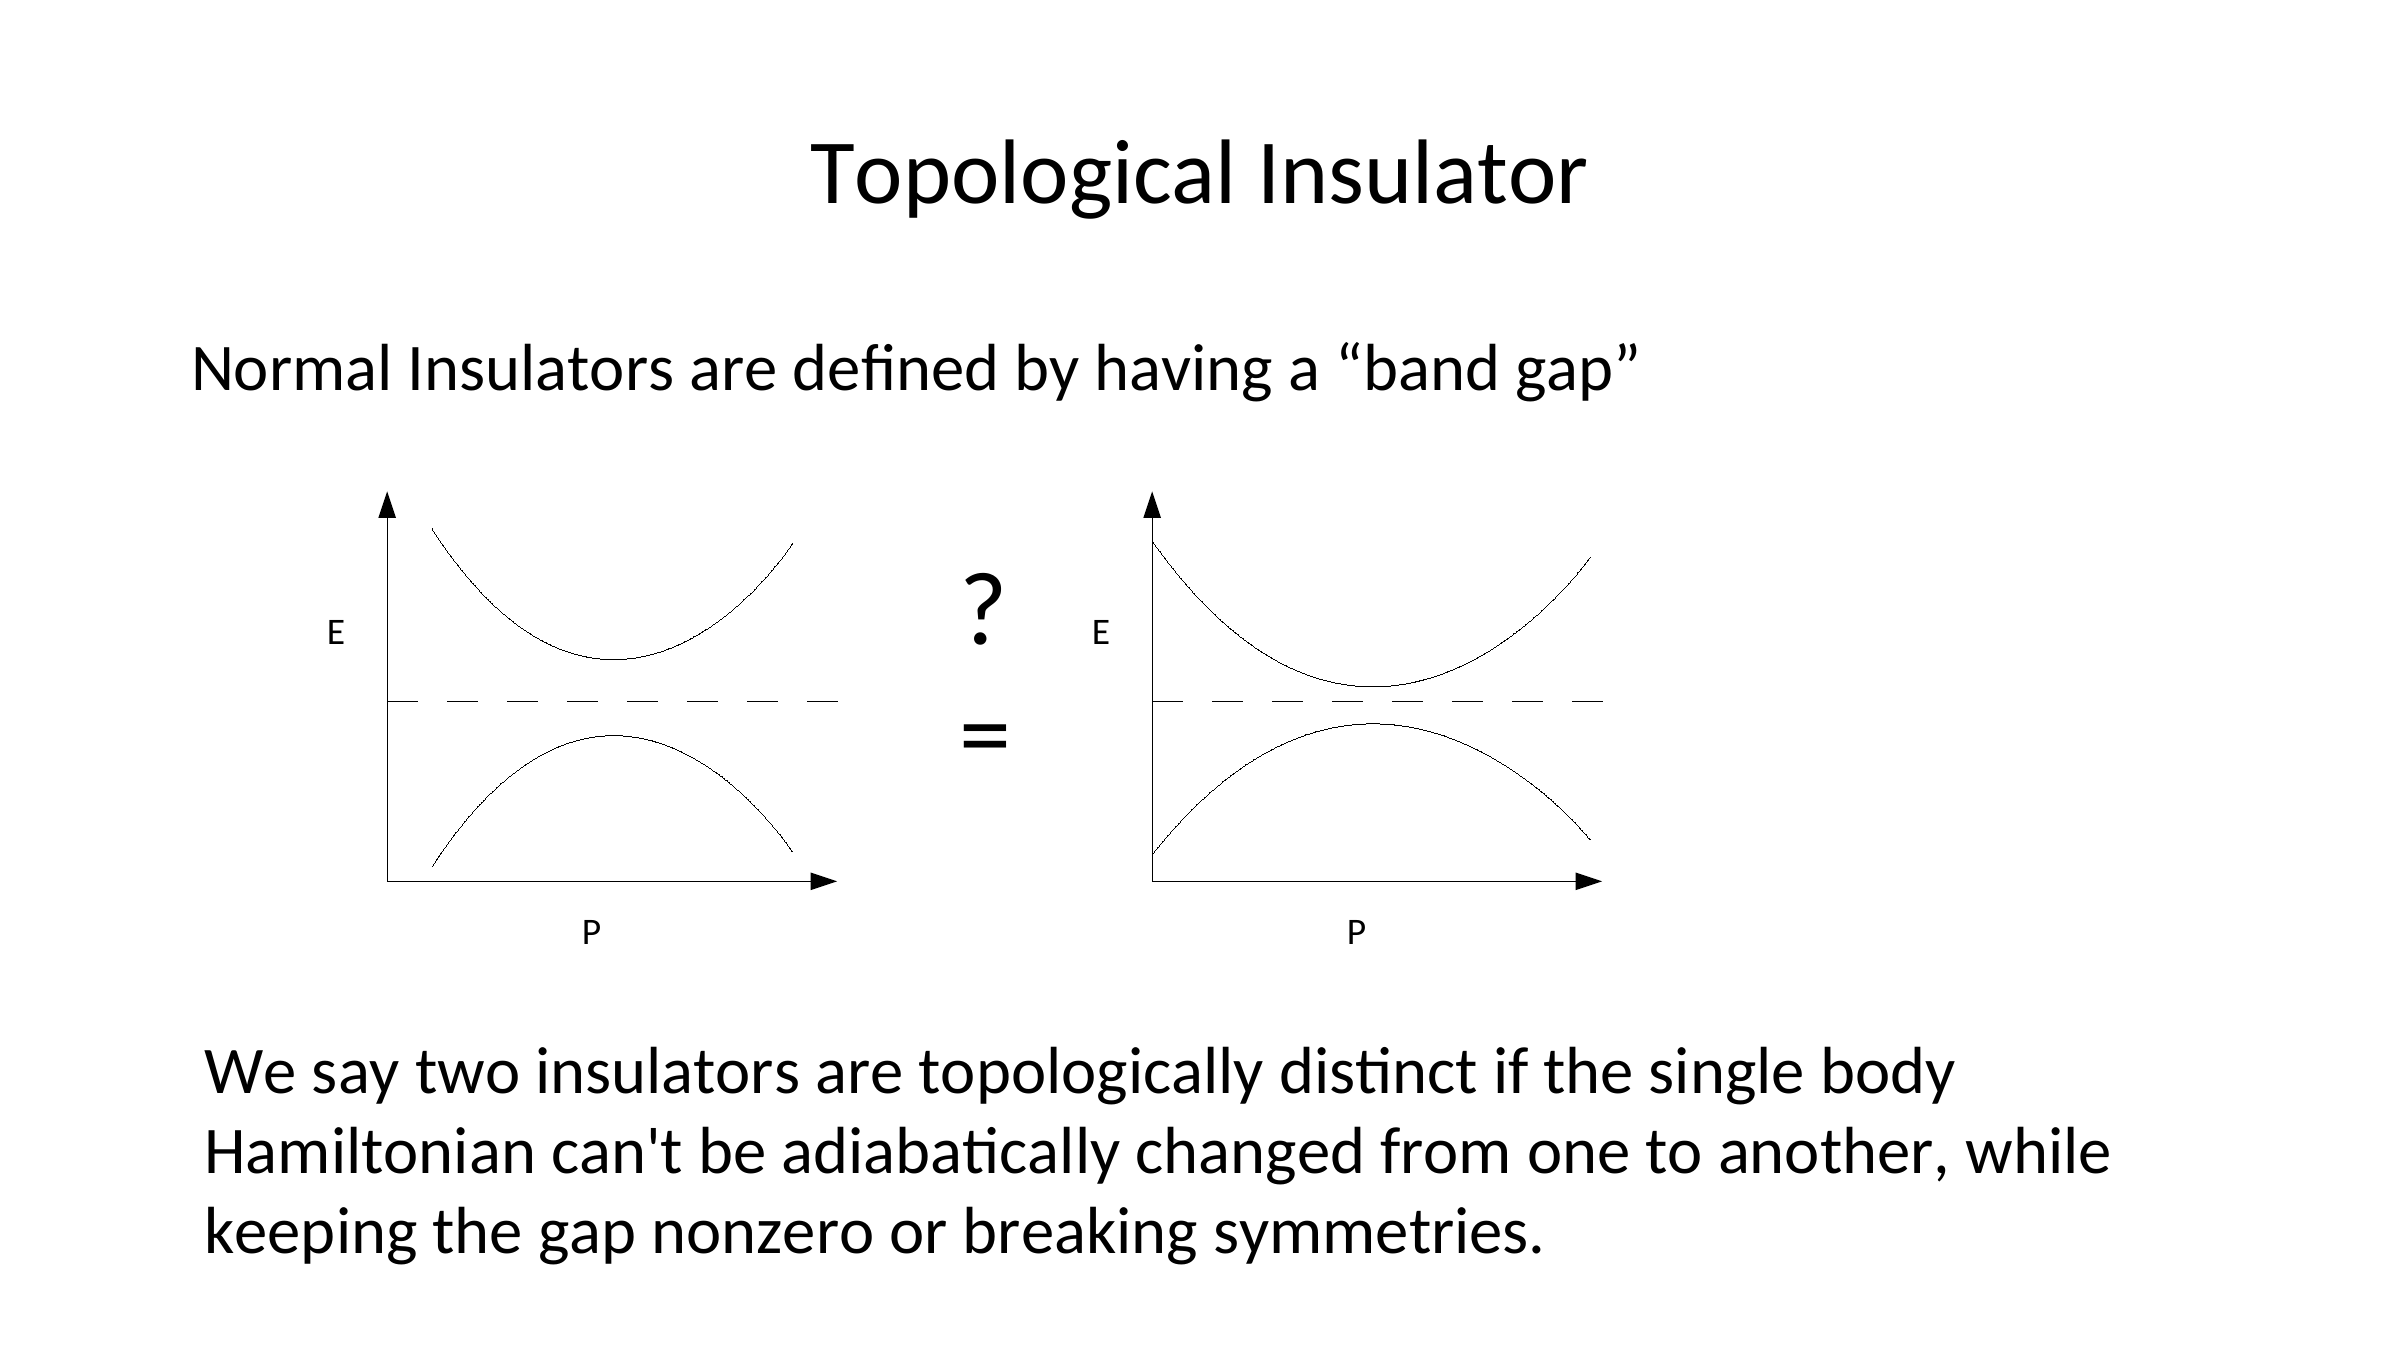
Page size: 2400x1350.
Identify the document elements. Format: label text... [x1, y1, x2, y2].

text_box E [1087, 599, 1153, 660]
text_box E [312, 599, 388, 660]
text_box P [567, 899, 778, 960]
text_box We say two insulators are topologically distinct if the single body Hamiltonian can't be adiabatically changed from one to another, while keeping the gap nonzero or breaking symmetries. [189, 1020, 2131, 1334]
text_box ? = [945, 532, 1087, 798]
list Normal Insulators are defined by having a “band gap” [120, 315, 2280, 1207]
title Topological Insulator [120, 53, 2280, 280]
text_box P [1332, 899, 1543, 960]
